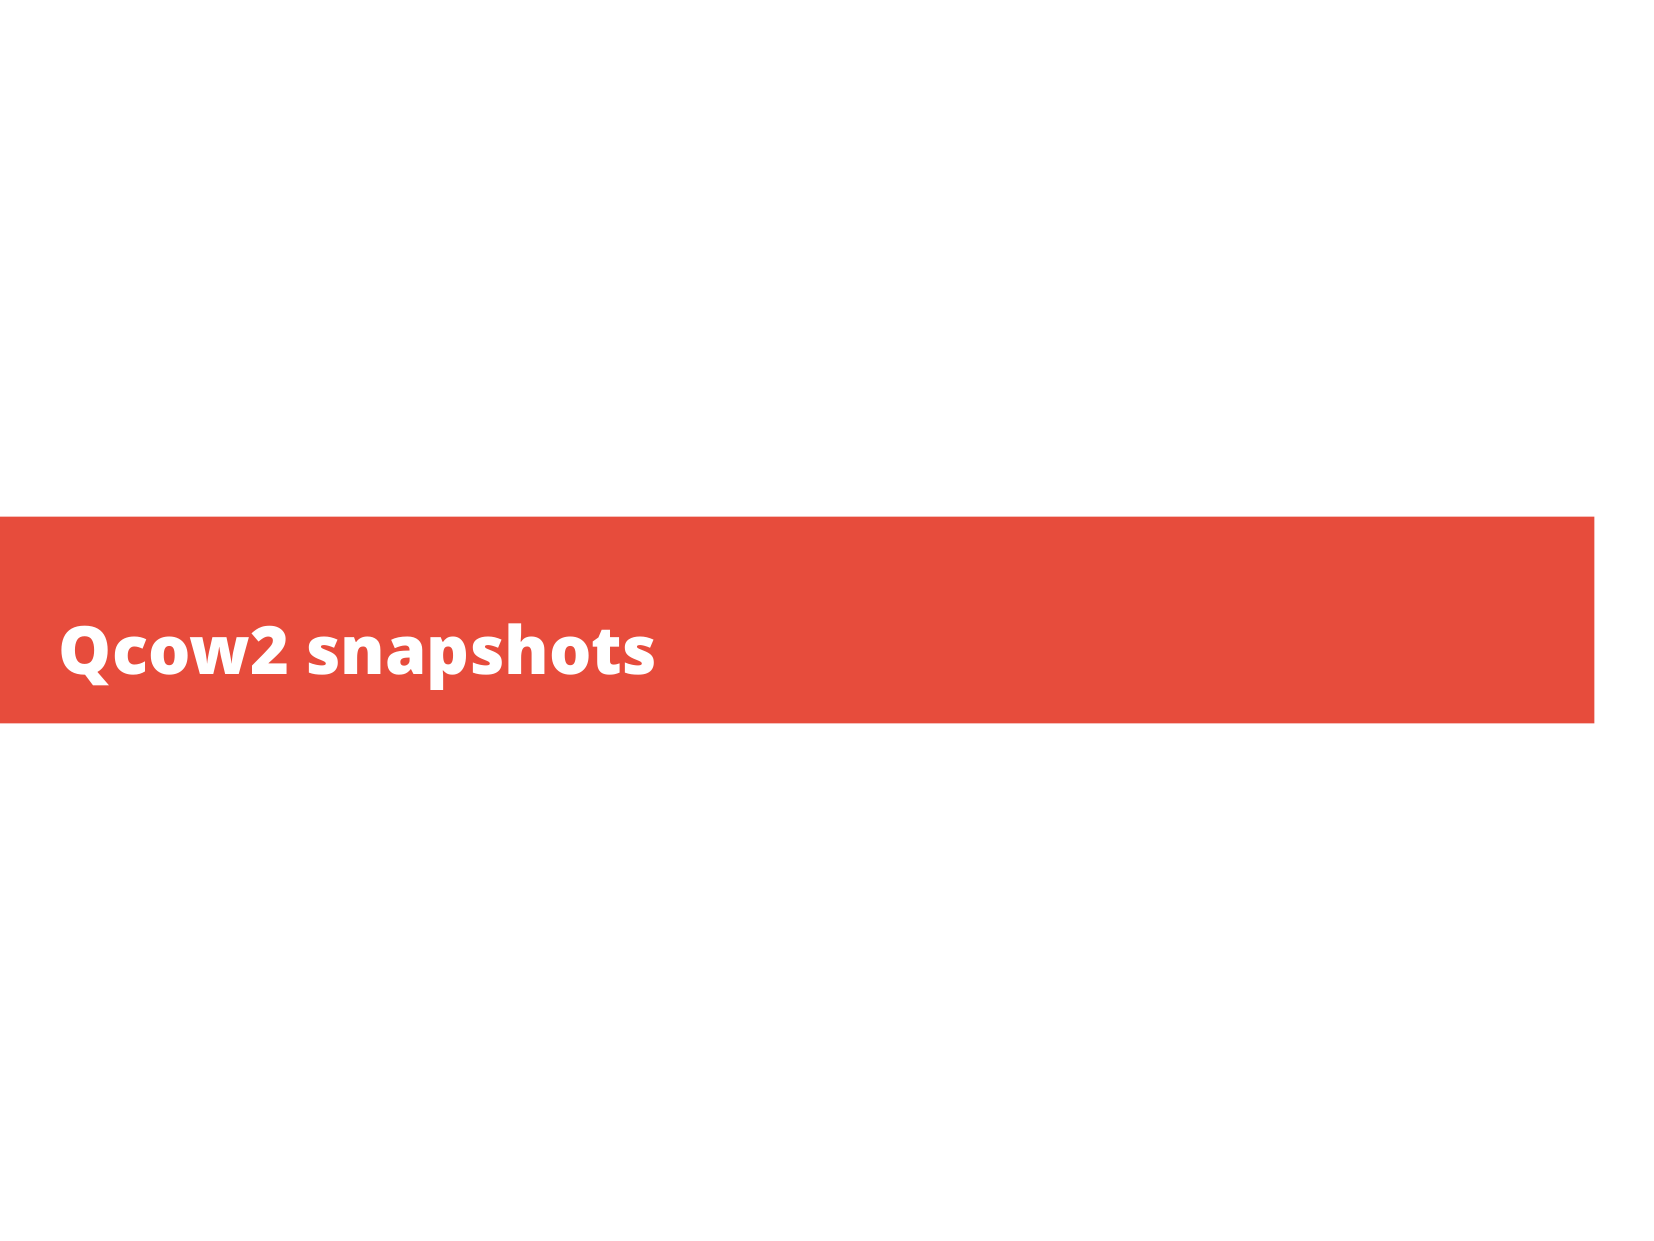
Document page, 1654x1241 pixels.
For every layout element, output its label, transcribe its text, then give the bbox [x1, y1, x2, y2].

title Qcow2 snapshots [59, 546, 1595, 694]
